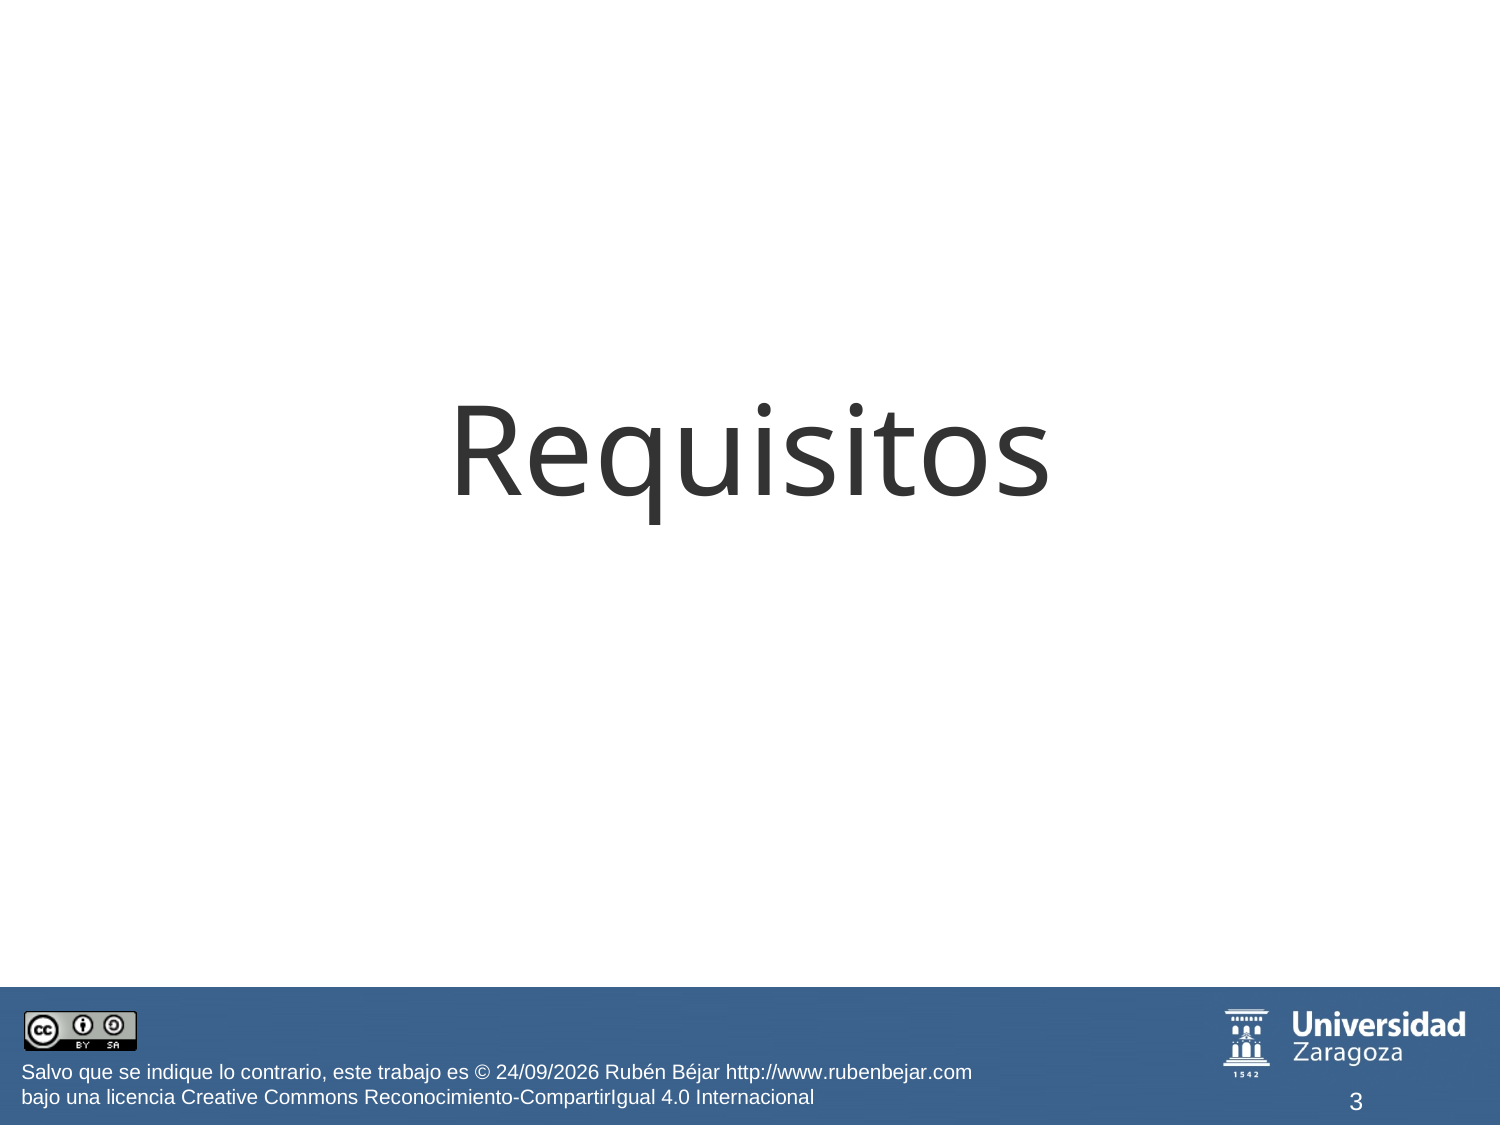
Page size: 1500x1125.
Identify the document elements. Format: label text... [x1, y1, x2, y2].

picture [0, 987, 1500, 1125]
text_box Requisitos [169, 307, 1331, 585]
